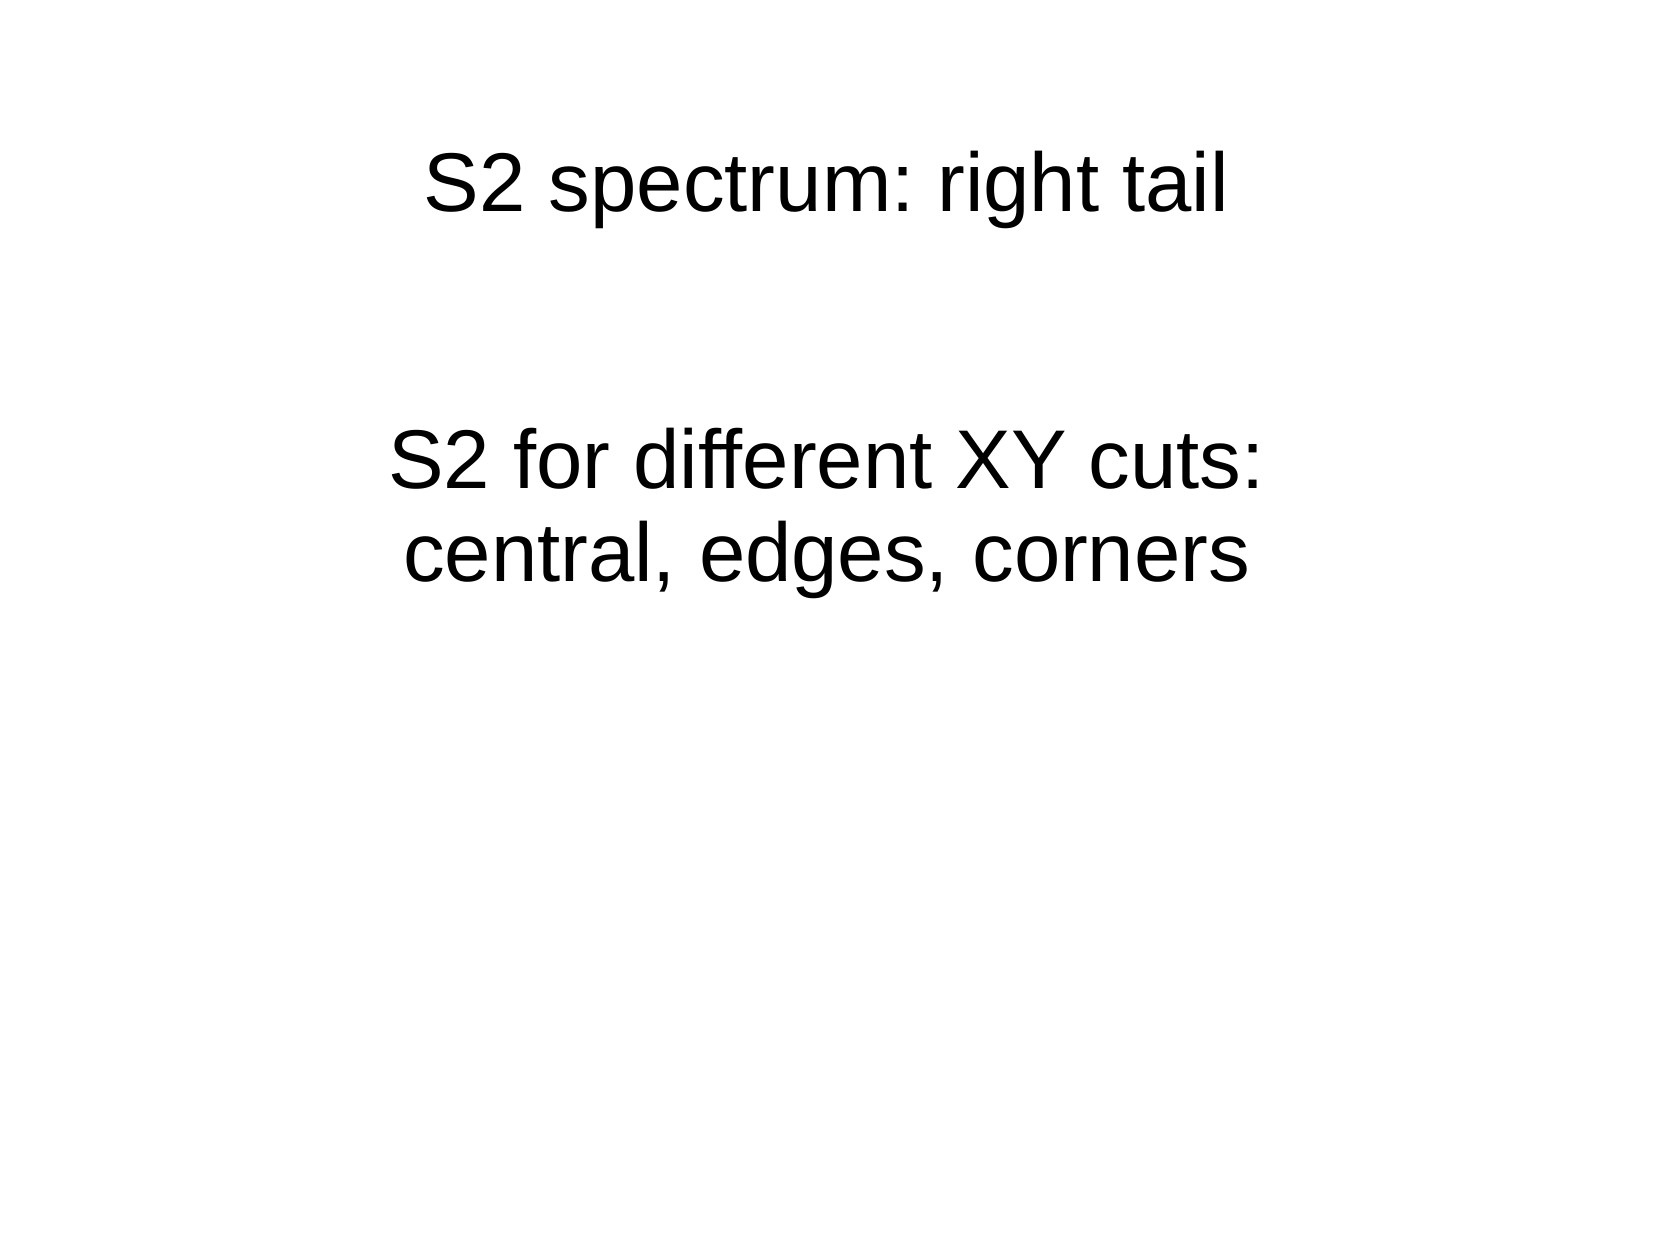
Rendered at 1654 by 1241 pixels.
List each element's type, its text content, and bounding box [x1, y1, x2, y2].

text_box S2 for different XY cuts: central, edges, corners [0, 405, 1654, 607]
text_box S2 spectrum: right tail [0, 129, 1654, 331]
